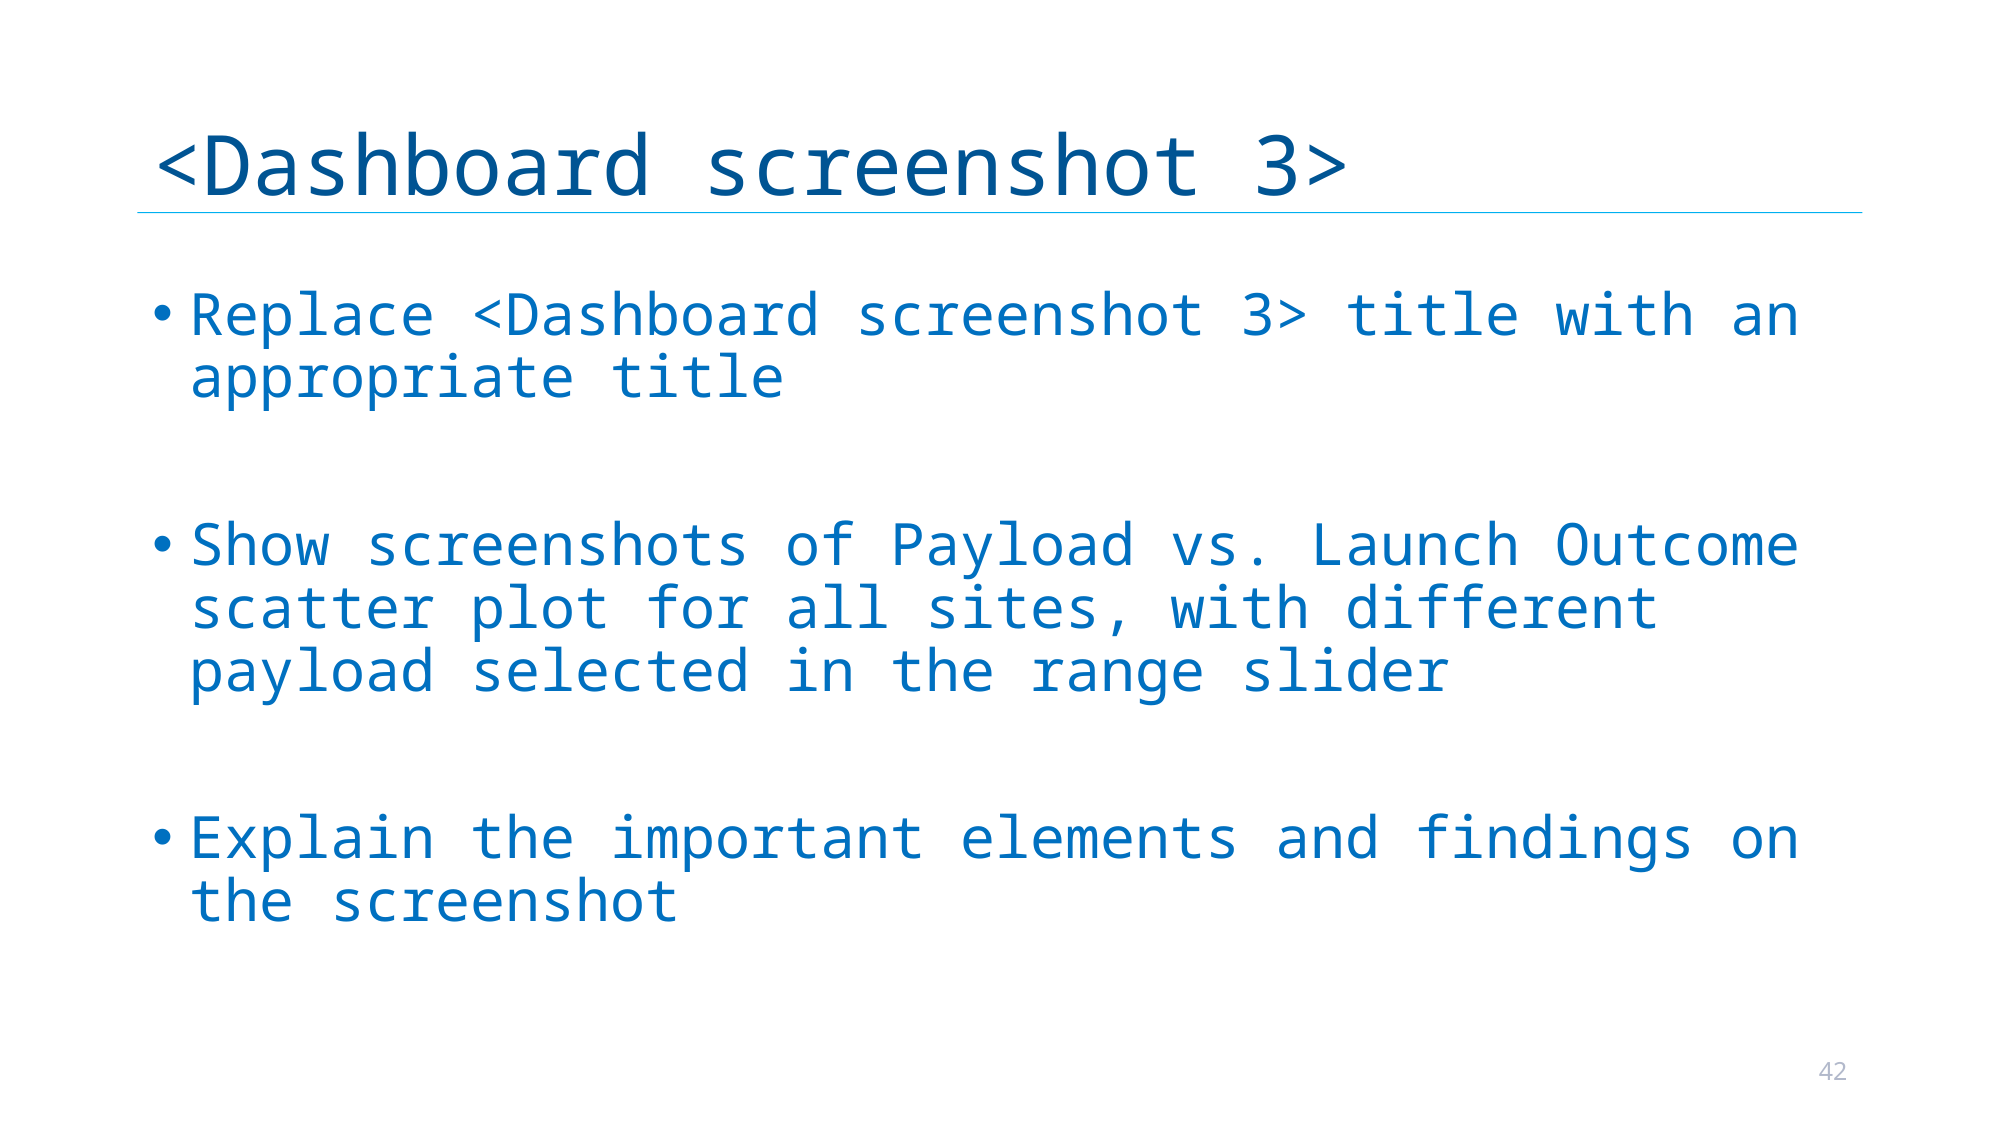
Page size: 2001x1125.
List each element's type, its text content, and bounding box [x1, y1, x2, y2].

title <Dashboard screenshot 3> [137, 59, 1863, 277]
list Replace <Dashboard screenshot 3> title with an appropriate title Show screenshots of Payload vs. Launch Outcome scatter plot for all sites, with different payload selected in the range slider Explain the important elements and findings on the screenshot [137, 277, 1863, 992]
slide_number 36 [1412, 1042, 1863, 1103]
